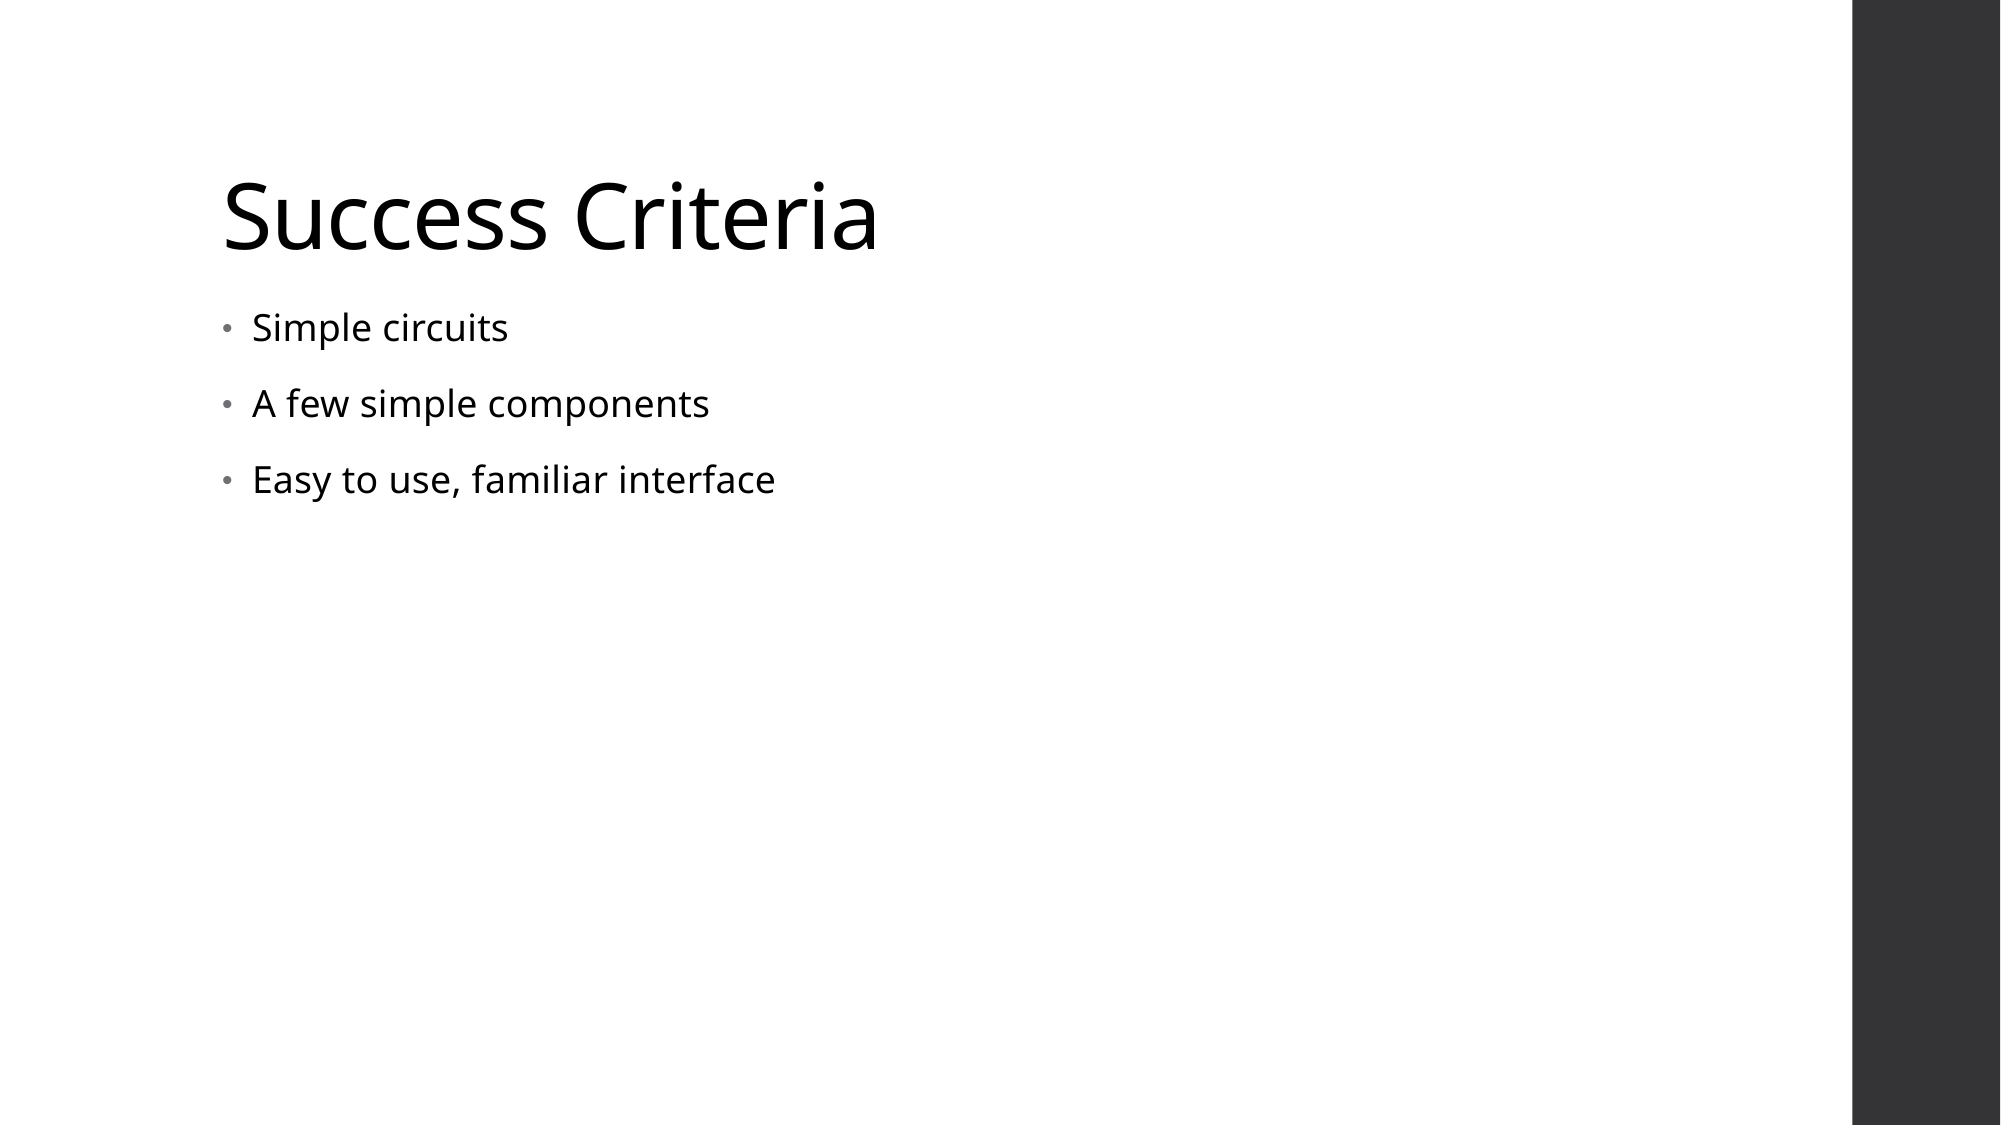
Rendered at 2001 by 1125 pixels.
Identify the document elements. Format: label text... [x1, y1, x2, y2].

title Success Criteria [206, 60, 1797, 278]
list Simple circuits A few simple components Easy to use, familiar interface [206, 299, 1617, 1014]
